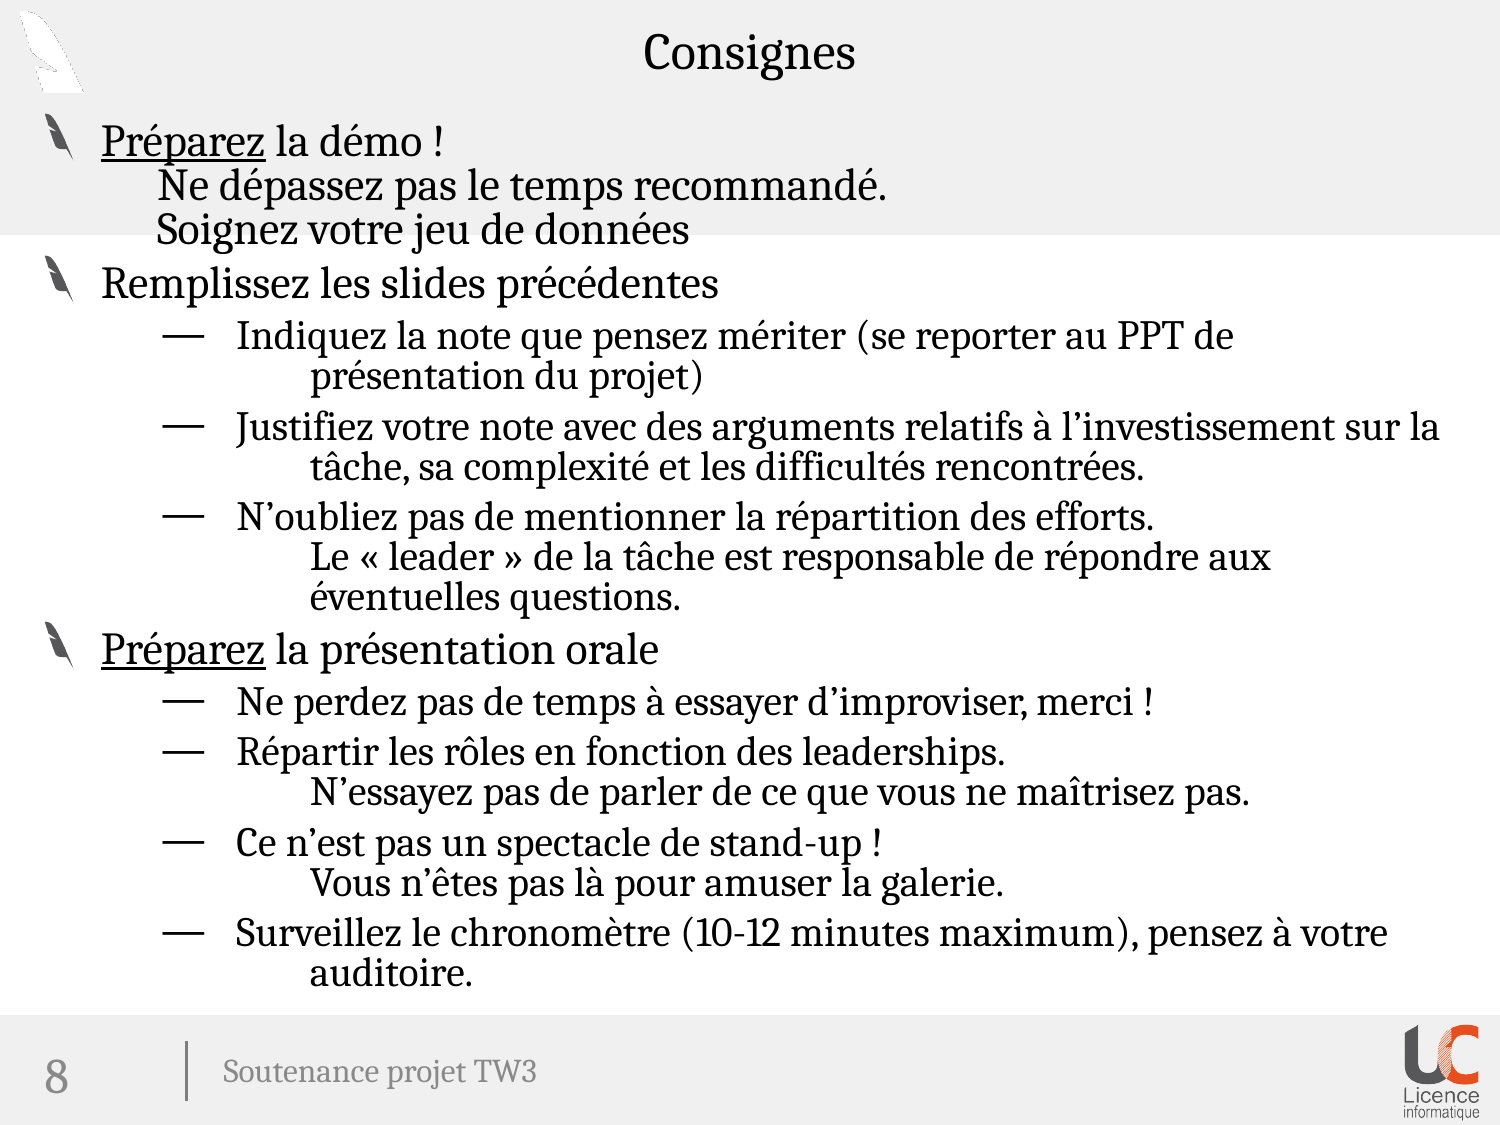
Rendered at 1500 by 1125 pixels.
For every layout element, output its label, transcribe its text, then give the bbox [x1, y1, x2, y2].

title Consignes [75, 9, 1426, 79]
list Préparez la démo ! Ne dépassez pas le temps recommandé. Soignez votre jeu de données Remplissez les slides précédentes Indiquez la note que pensez mériter (se reporter au PPT de présentation du projet) Justifiez votre note avec des arguments relatifs à l’investissement sur la tâche, sa complexité et les difficultés rencontrées. N’oubliez pas de mentionner la répartition des efforts. Le « leader » de la tâche est responsable de répondre aux éventuelles questions. Préparez la présentation orale Ne perdez pas de temps à essayer d’improviser, merci ! Répartir les rôles en fonction des leaderships. N’essayez pas de parler de ce que vous ne maîtrisez pas. Ce n’est pas un spectacle de stand-up ! Vous n’êtes pas là pour amuser la galerie. Surveillez le chronomètre (10-12 minutes maximum), pensez à votre auditoire. [29, 113, 1471, 1012]
text_box Soutenance projet TW3 [208, 1041, 1205, 1102]
text_box [29, 1041, 160, 1102]
